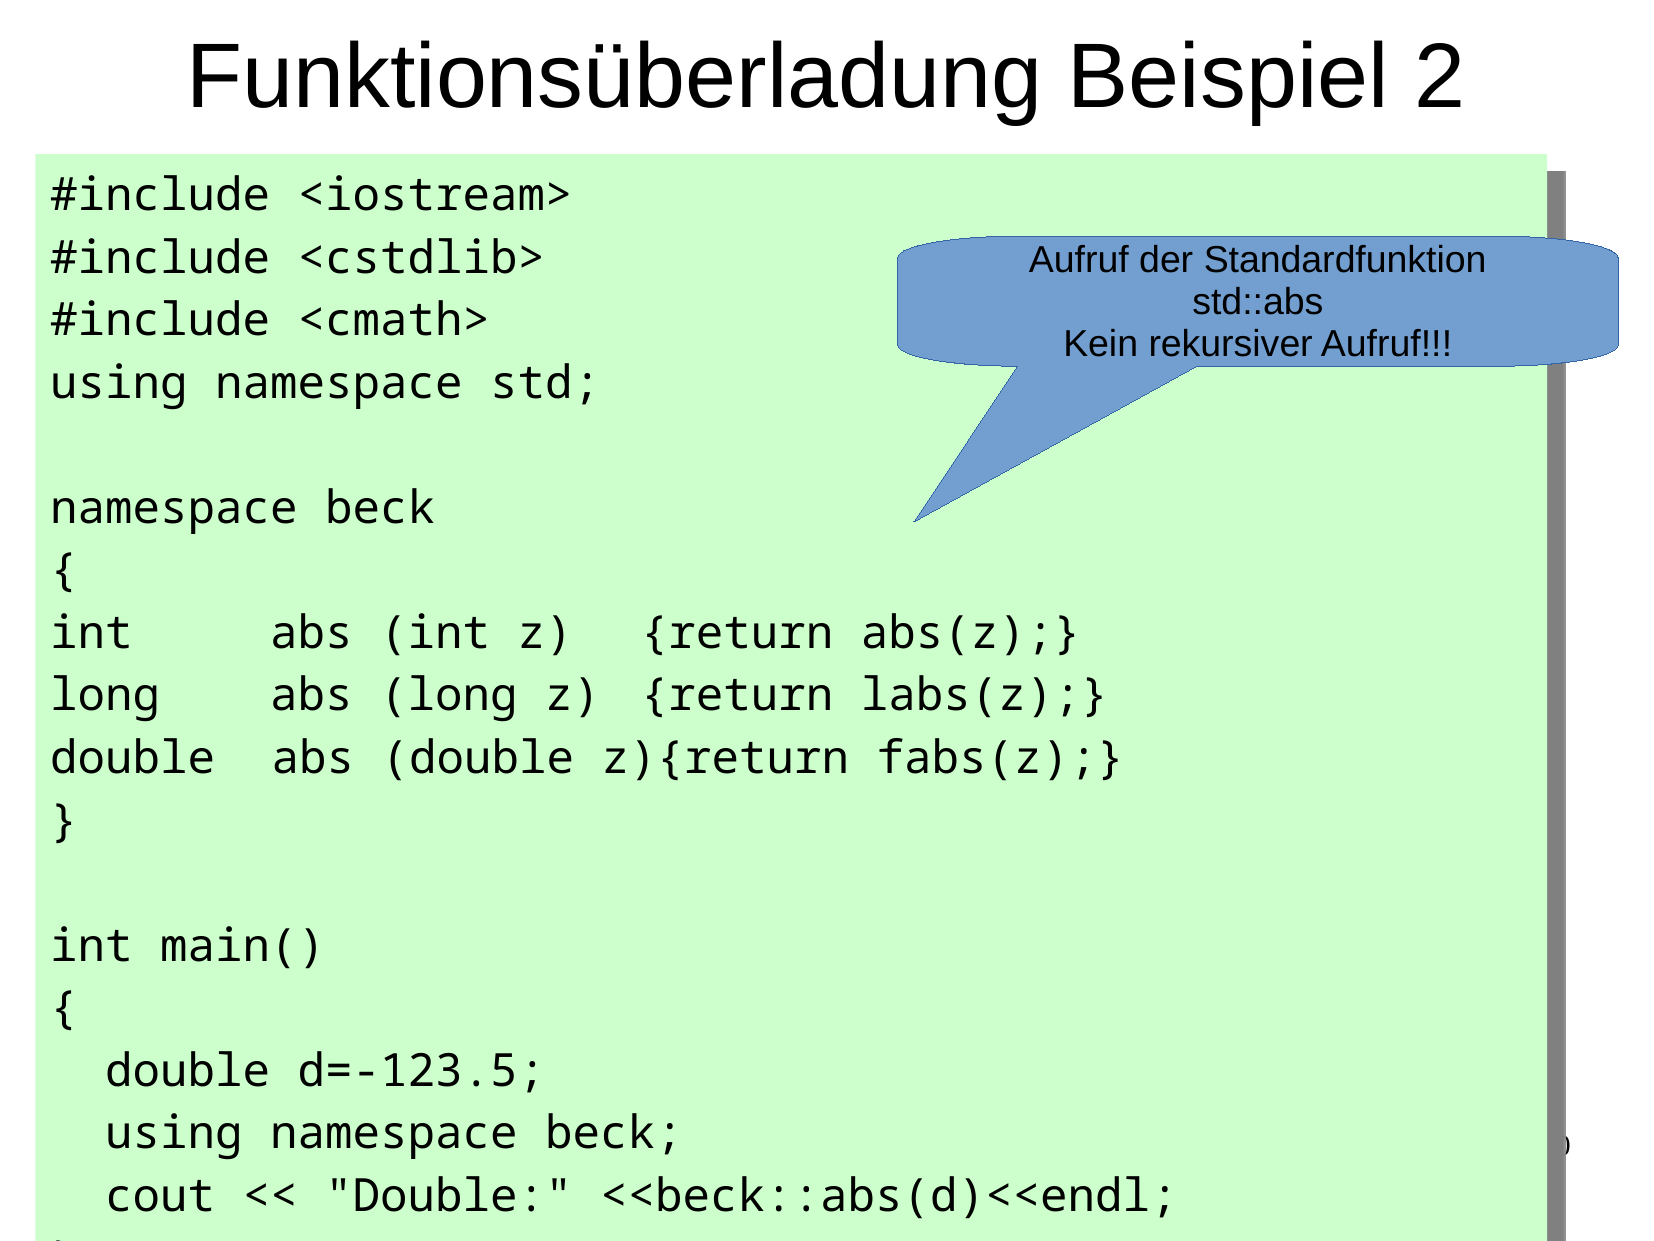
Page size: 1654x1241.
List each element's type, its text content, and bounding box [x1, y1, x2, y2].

text_box Aufruf der Standardfunktion std::abs Kein rekursiver Aufruf!!! [897, 236, 1619, 522]
text_box #include <iostream> #include <cstdlib> #include <cmath> using namespace std; namespace beck { int abs (int z) {return abs(z);} long abs (long z) {return labs(z);} double abs (double z){return fabs(z);} } int main() { double d=-123.5; using namespace beck; cout << "Double:" <<beck::abs(d)<<endl; } [35, 154, 1548, 1128]
title Funktionsüberladung Beispiel 2 [82, 0, 1571, 180]
